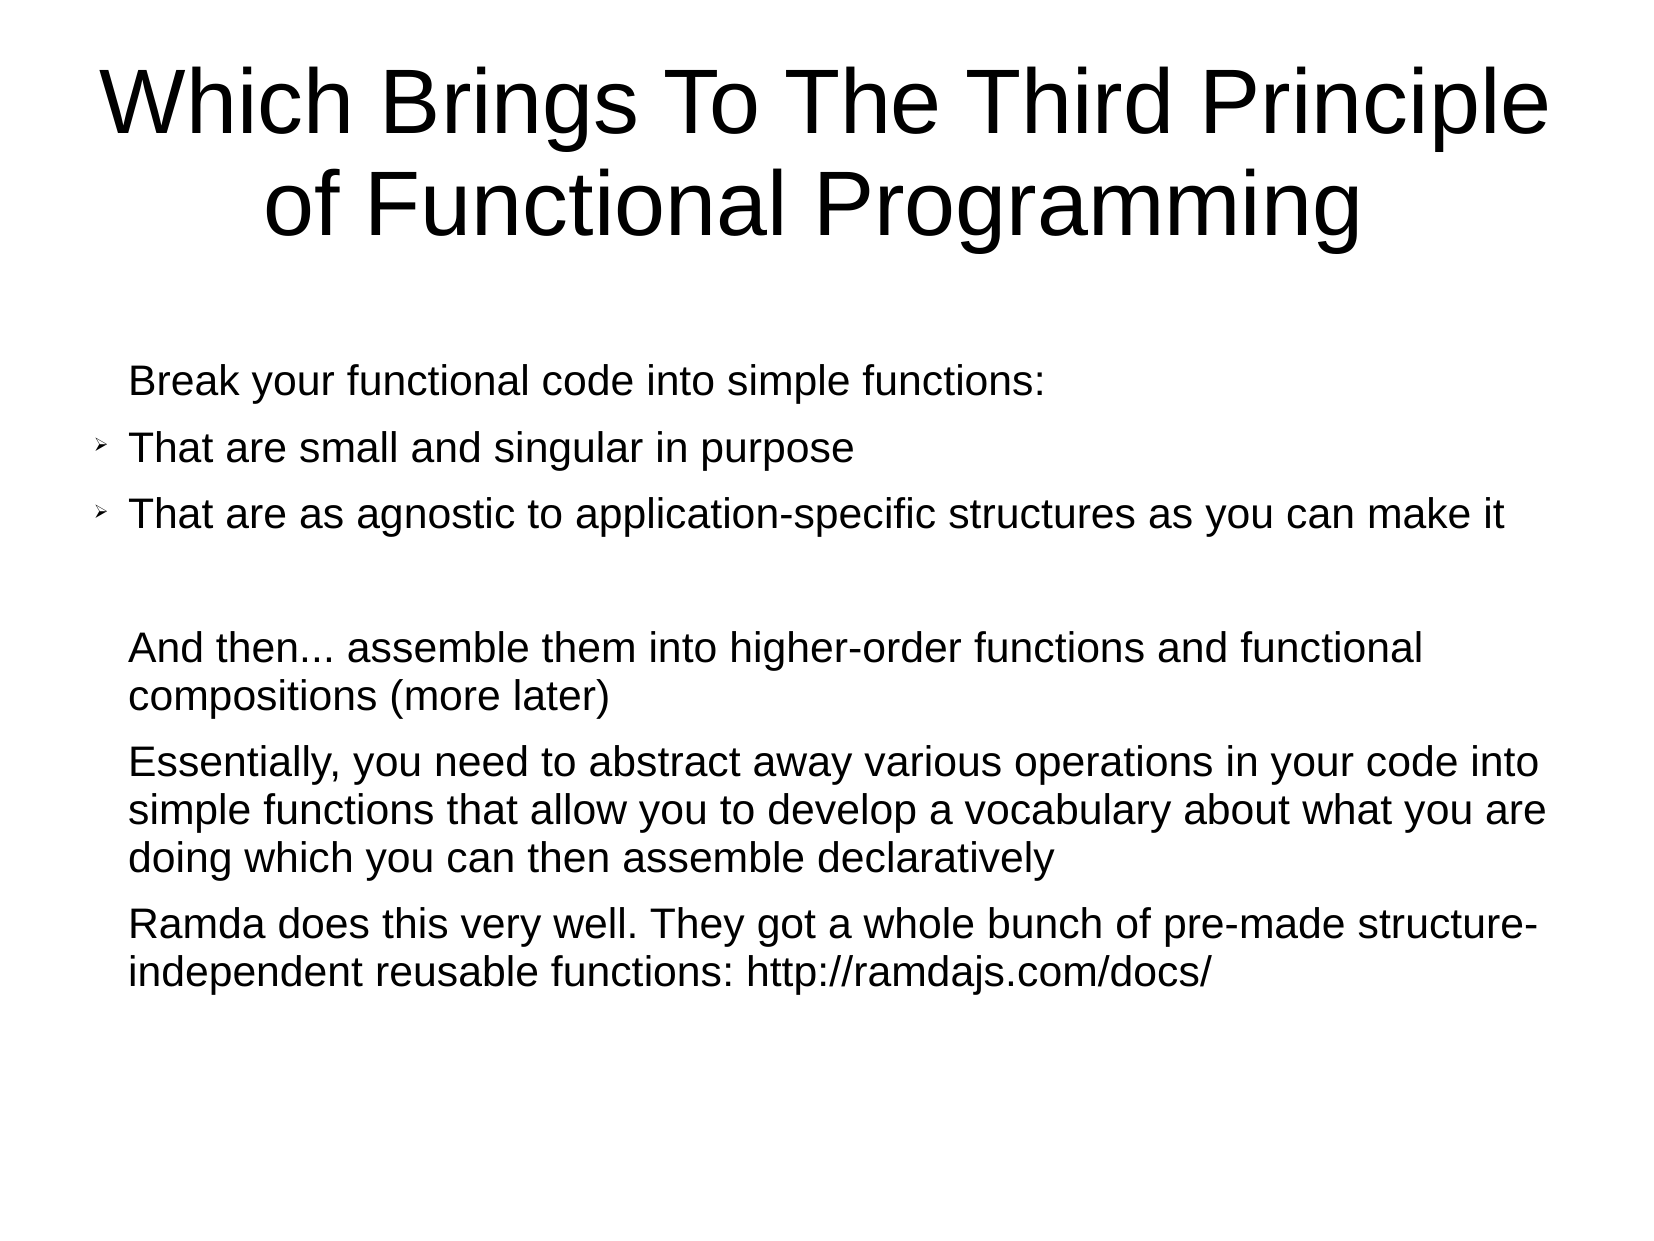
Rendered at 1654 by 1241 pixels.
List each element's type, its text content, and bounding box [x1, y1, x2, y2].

list Break your functional code into simple functions: That are small and singular in purpose That are as agnostic to application-specific structures as you can make it And then... assemble them into higher-order functions and functional compositions (more later) Essentially, you need to abstract away various operations in your code into simple functions that allow you to develop a vocabulary about what you are doing which you can then assemble declaratively Ramda does this very well. They got a whole bunch of pre-made structure-independent reusable functions: http://ramdajs.com/docs/ [82, 290, 1571, 1010]
title Which Brings To The Third Principle of Functional Programming [82, 49, 1571, 257]
